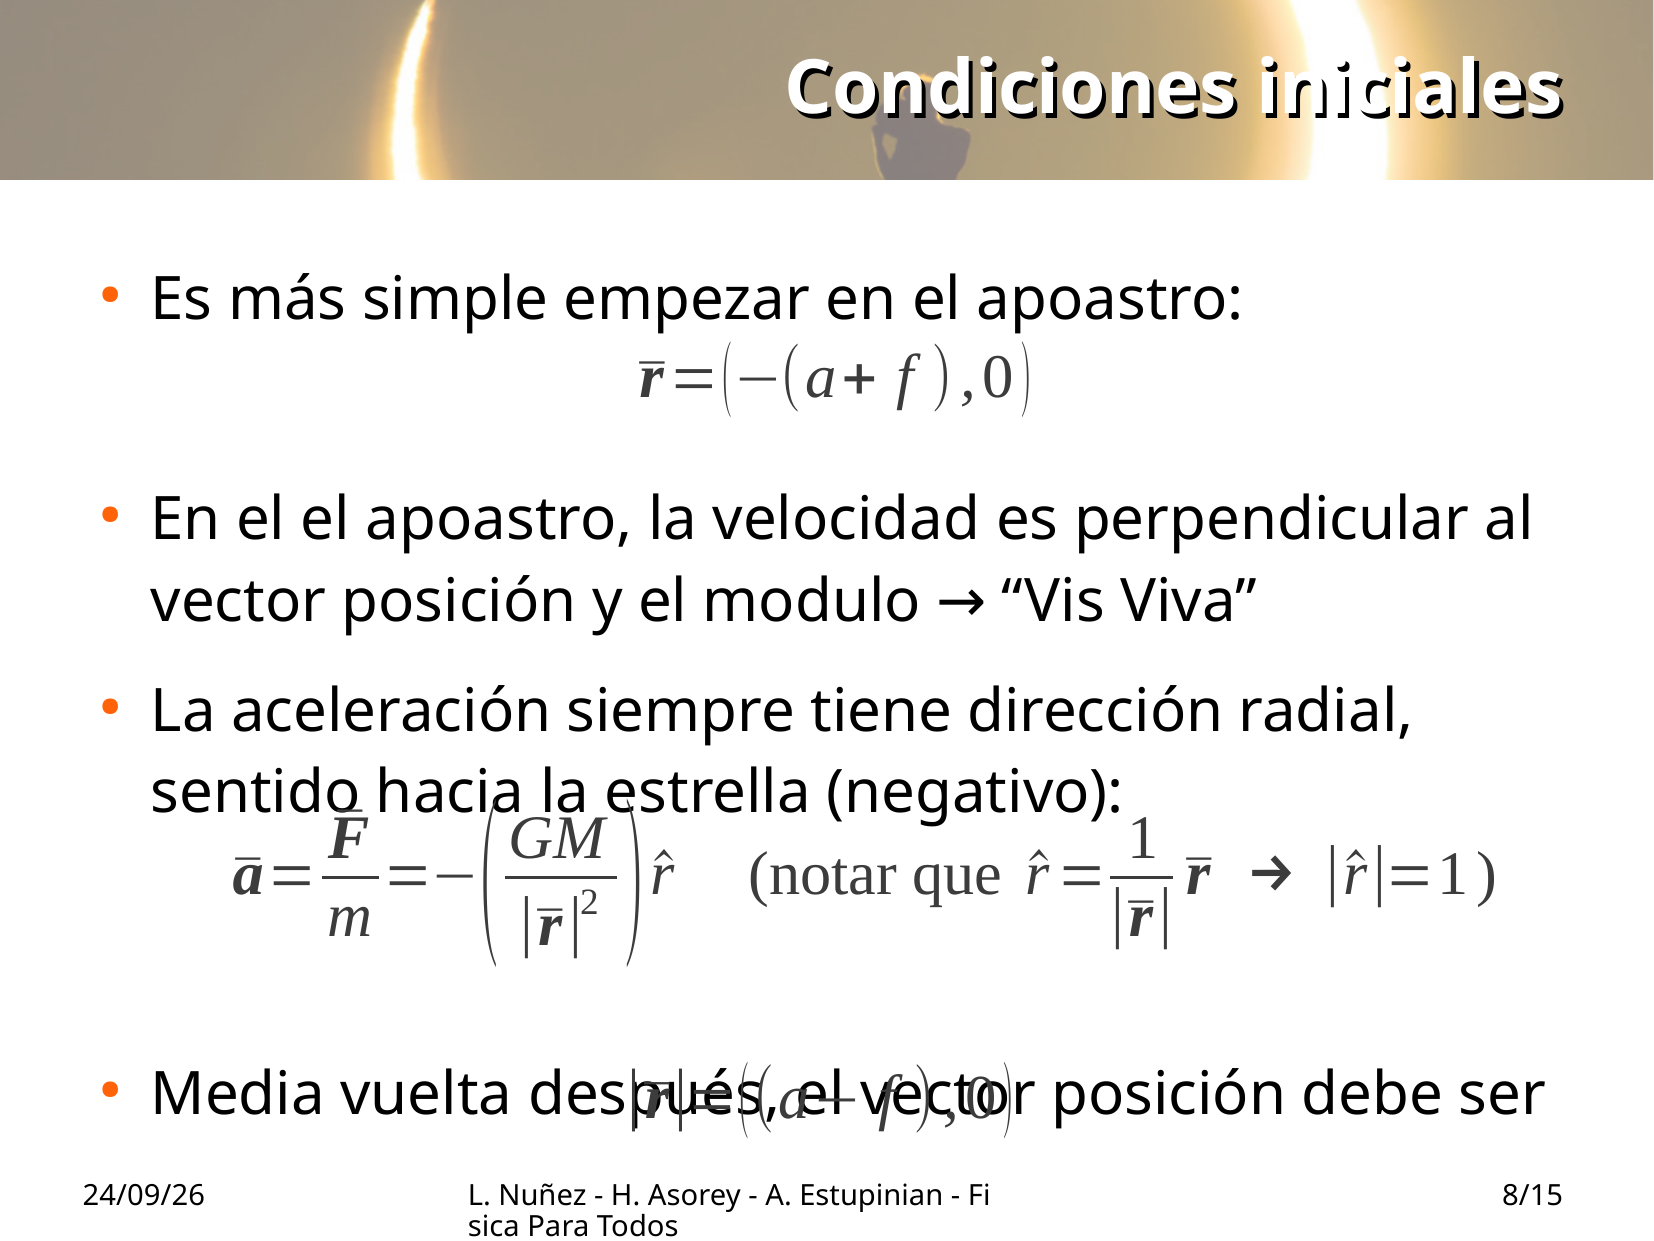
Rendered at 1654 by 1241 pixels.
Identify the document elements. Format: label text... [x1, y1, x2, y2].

picture [0, 0, 1654, 180]
title Condiciones iniciales [75, 19, 1564, 151]
list Es más simple empezar en el apoastro: En el el apoastro, la velocidad es perpendicular al vector posición y el modulo → “Vis Viva” La aceleración siempre tiene dirección radial, sentido hacia la estrella (negativo): Media vuelta después, el vector posición debe ser [82, 255, 1571, 1141]
chart [225, 795, 1503, 971]
chart [630, 337, 1038, 421]
chart [615, 1058, 1020, 1142]
